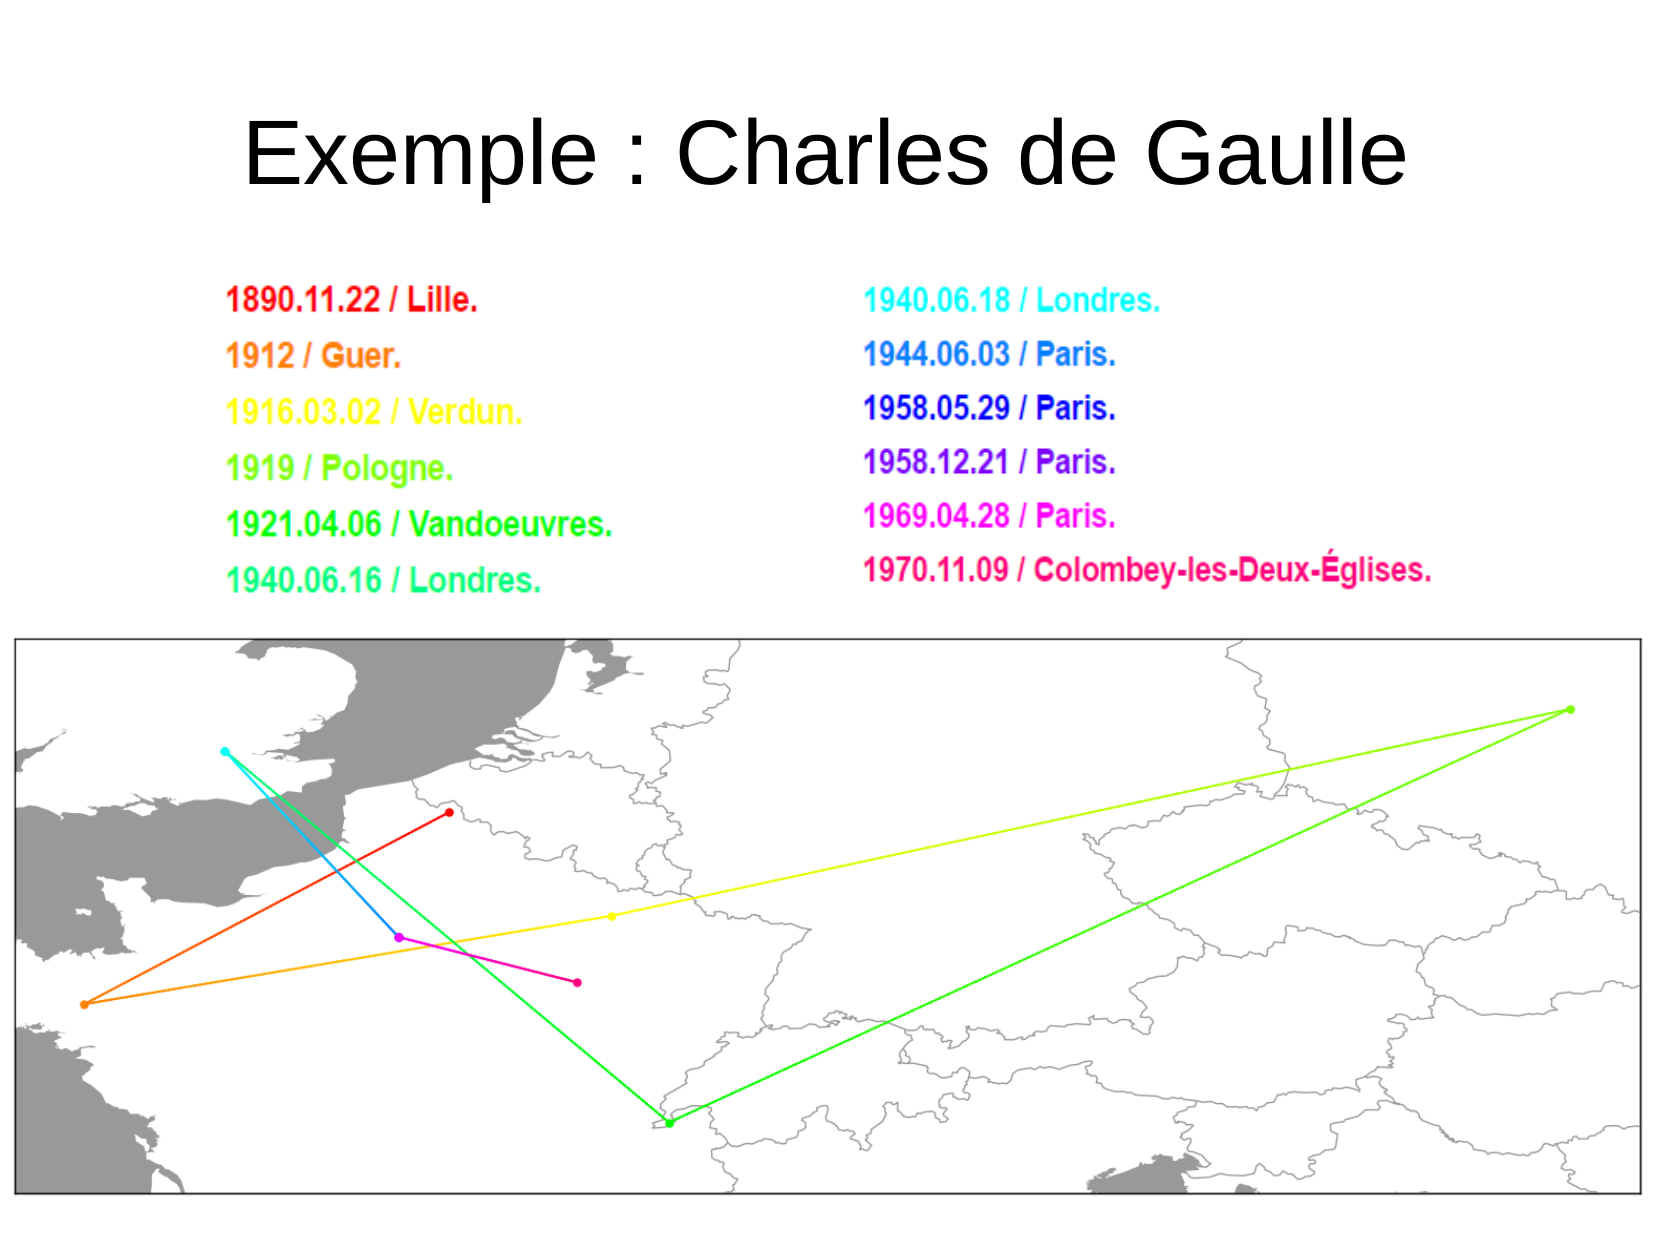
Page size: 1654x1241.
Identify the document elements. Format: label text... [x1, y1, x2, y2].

title Exemple : Charles de Gaulle [82, 49, 1571, 257]
picture [0, 625, 1654, 1207]
picture [850, 271, 1441, 603]
picture [212, 256, 839, 602]
